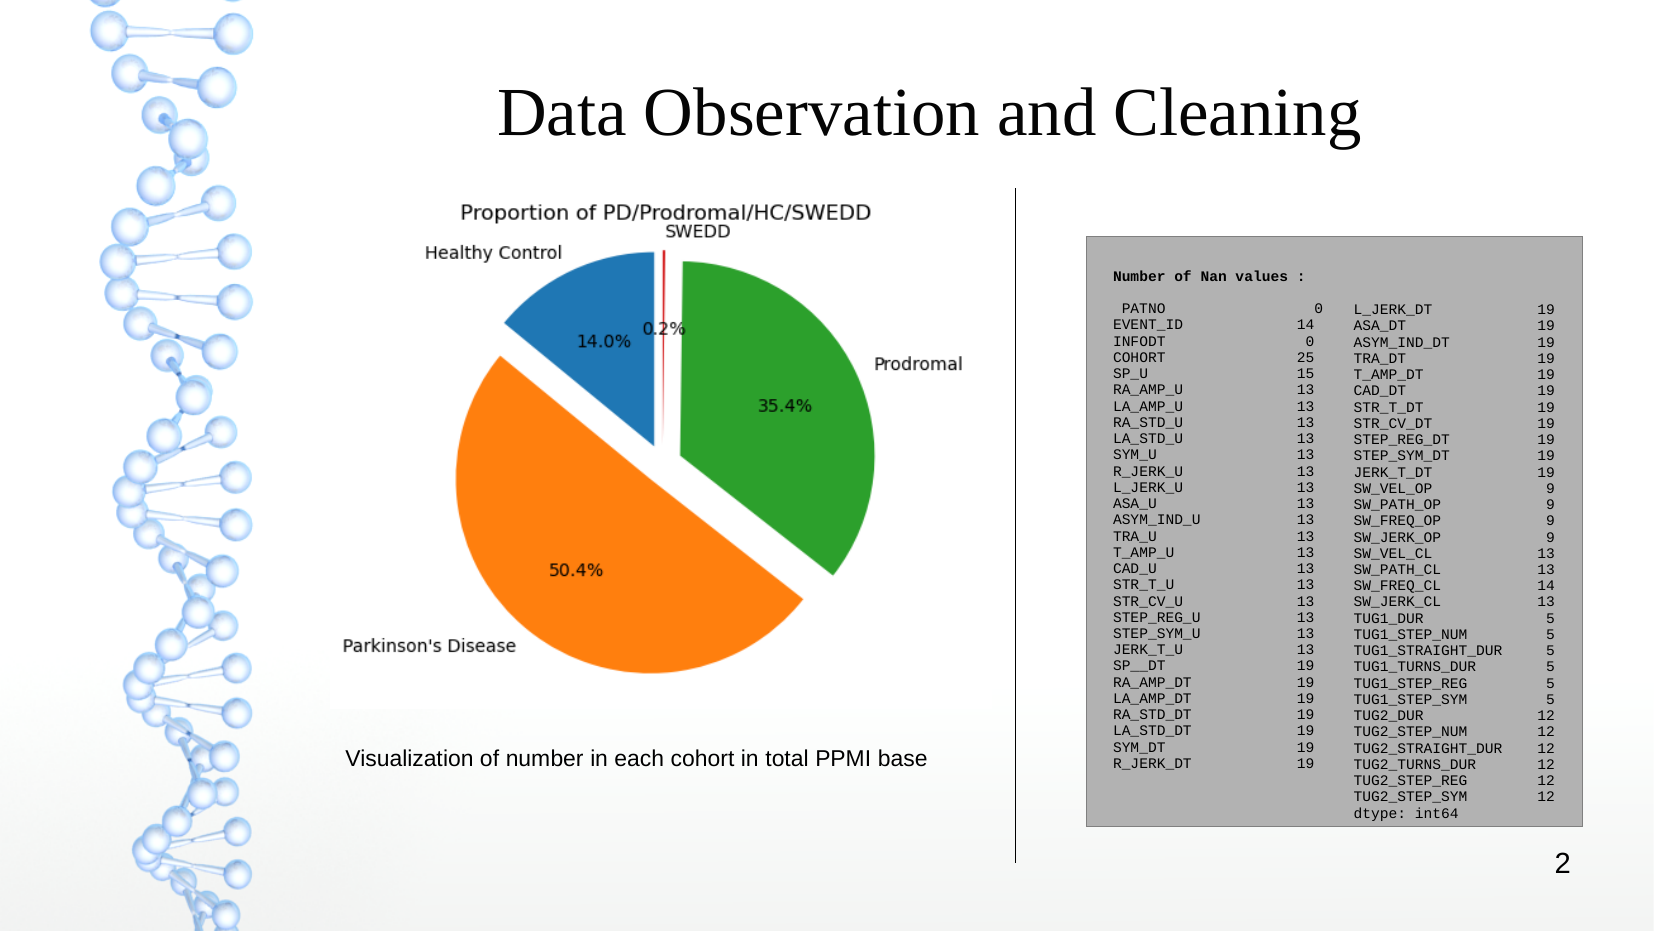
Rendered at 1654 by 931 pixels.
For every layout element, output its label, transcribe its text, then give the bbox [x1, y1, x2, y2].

text_box [1086, 236, 1583, 827]
picture [0, 0, 1654, 931]
text_box L_JERK_DT 19 ASA_DT 19 ASYM_IND_DT 19 TRA_DT 19 T_AMP_DT 19 CAD_DT 19 STR_T_DT 19 STR_CV_DT 19 STEP_REG_DT 19 STEP_SYM_DT 19 JERK_T_DT 19 SW_VEL_OP 9 SW_PATH_OP 9 SW_FREQ_OP 9 SW_JERK_OP 9 SW_VEL_CL 13 SW_PATH_CL 13 SW_FREQ_CL 14 SW_JERK_CL 13 TUG1_DUR 5 TUG1_STEP_NUM 5 TUG1_STRAIGHT_DUR 5 TUG1_TURNS_DUR 5 TUG1_STEP_REG 5 TUG1_STEP_SYM 5 TUG2_DUR 12 TUG2_STEP_NUM 12 TUG2_STRAIGHT_DUR 12 TUG2_TURNS_DUR 12 TUG2_STEP_REG 12 TUG2_STEP_SYM 12 dtype: int64 [1338, 295, 1607, 931]
text_box Number of Nan values : PATNO 0 EVENT_ID 14 INFODT 0 COHORT 25 SP_U 15 RA_AMP_U 13 LA_AMP_U 13 RA_STD_U 13 LA_STD_U 13 SYM_U 13 R_JERK_U 13 L_JERK_U 13 ASA_U 13 ASYM_IND_U 13 TRA_U 13 T_AMP_U 13 CAD_U 13 STR_T_U 13 STR_CV_U 13 STEP_REG_U 13 STEP_SYM_U 13 JERK_T_U 13 SP__DT 19 RA_AMP_DT 19 LA_AMP_DT 19 RA_STD_DT 19 LA_STD_DT 19 SYM_DT 19 R_JERK_DT 19 [1098, 261, 1370, 931]
title Data Observation and Cleaning [265, 35, 1595, 189]
text_box Visualization of number in each cohort in total PPMI base [330, 738, 944, 827]
